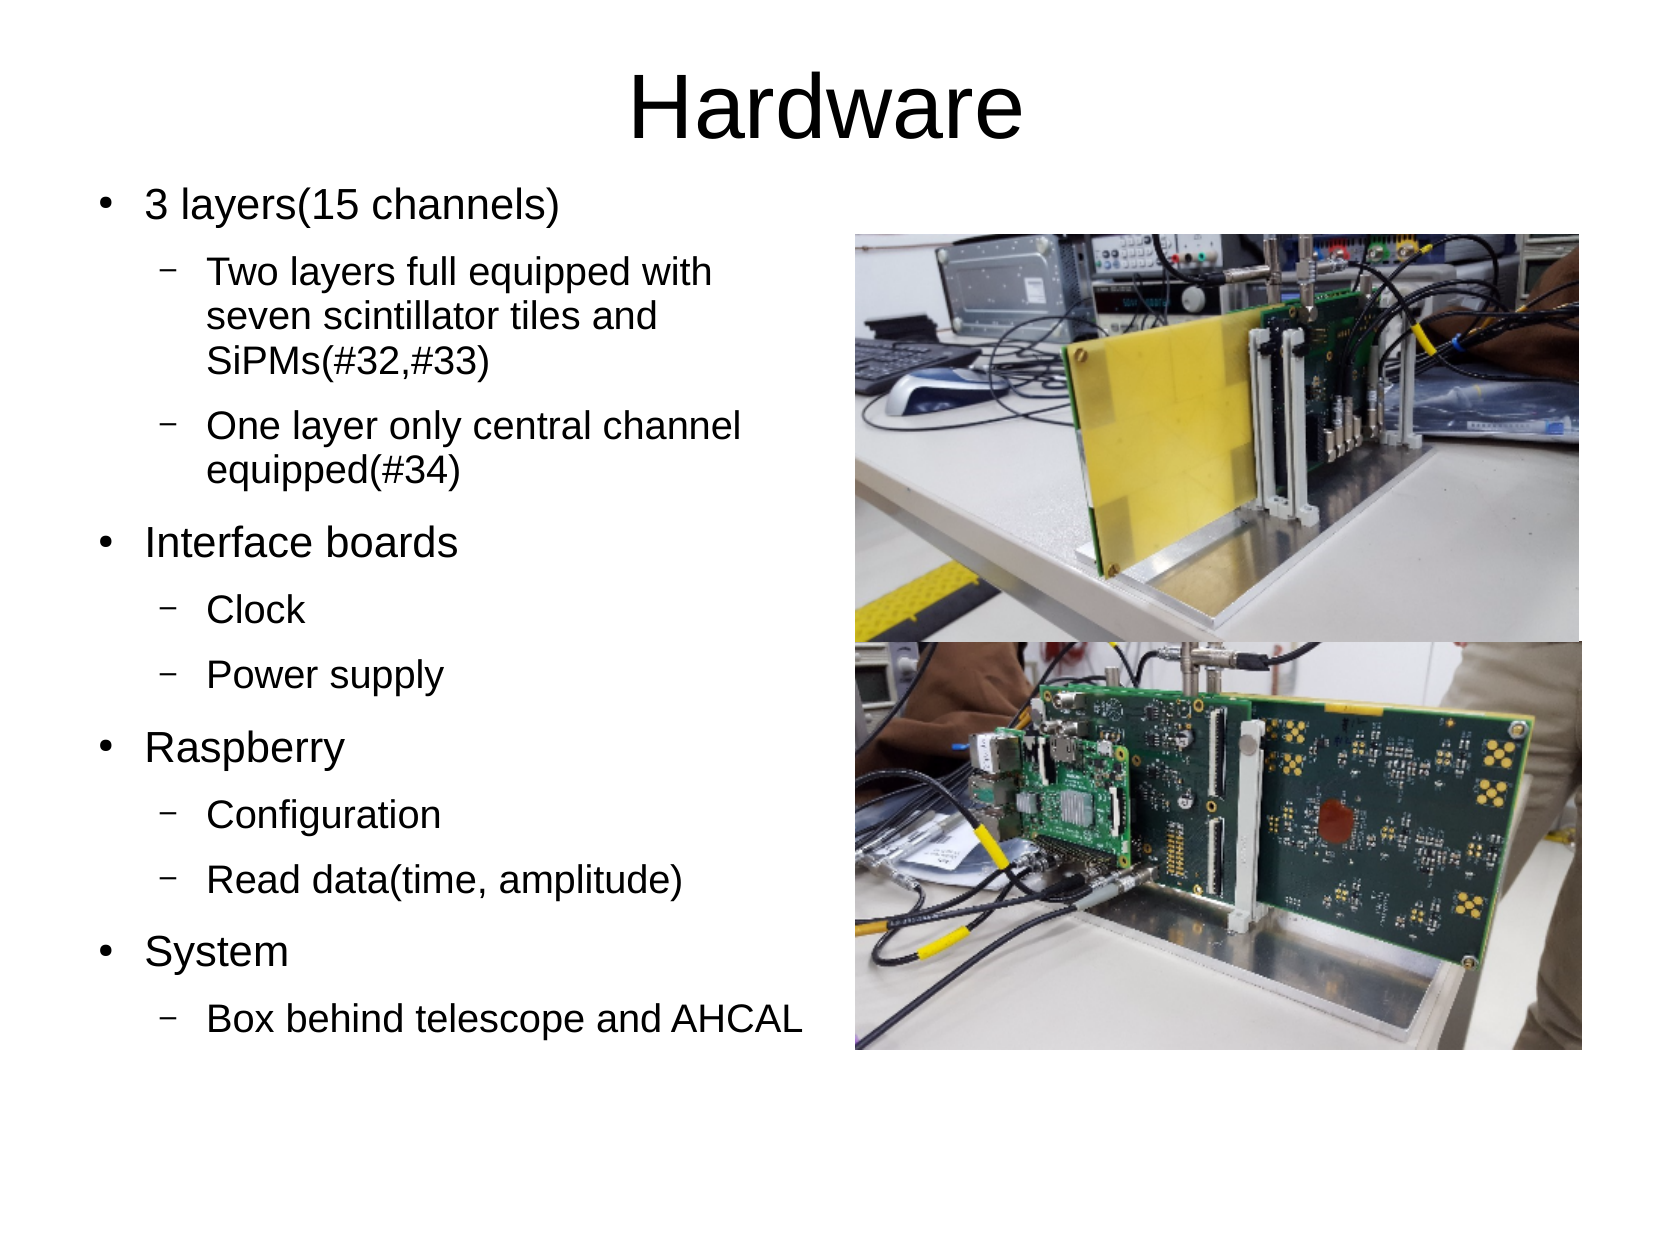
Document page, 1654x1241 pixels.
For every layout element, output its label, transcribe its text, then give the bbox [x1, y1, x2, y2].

list 3 layers(15 channels) Two layers full equipped with seven scintillator tiles and SiPMs(#32,#33) One layer only central channel equipped(#34) Interface boards Clock Power supply Raspberry Configuration Read data(time, amplitude) System Box behind telescope and AHCAL [82, 180, 809, 1066]
picture [855, 234, 1582, 1051]
title Hardware [82, 49, 1571, 166]
